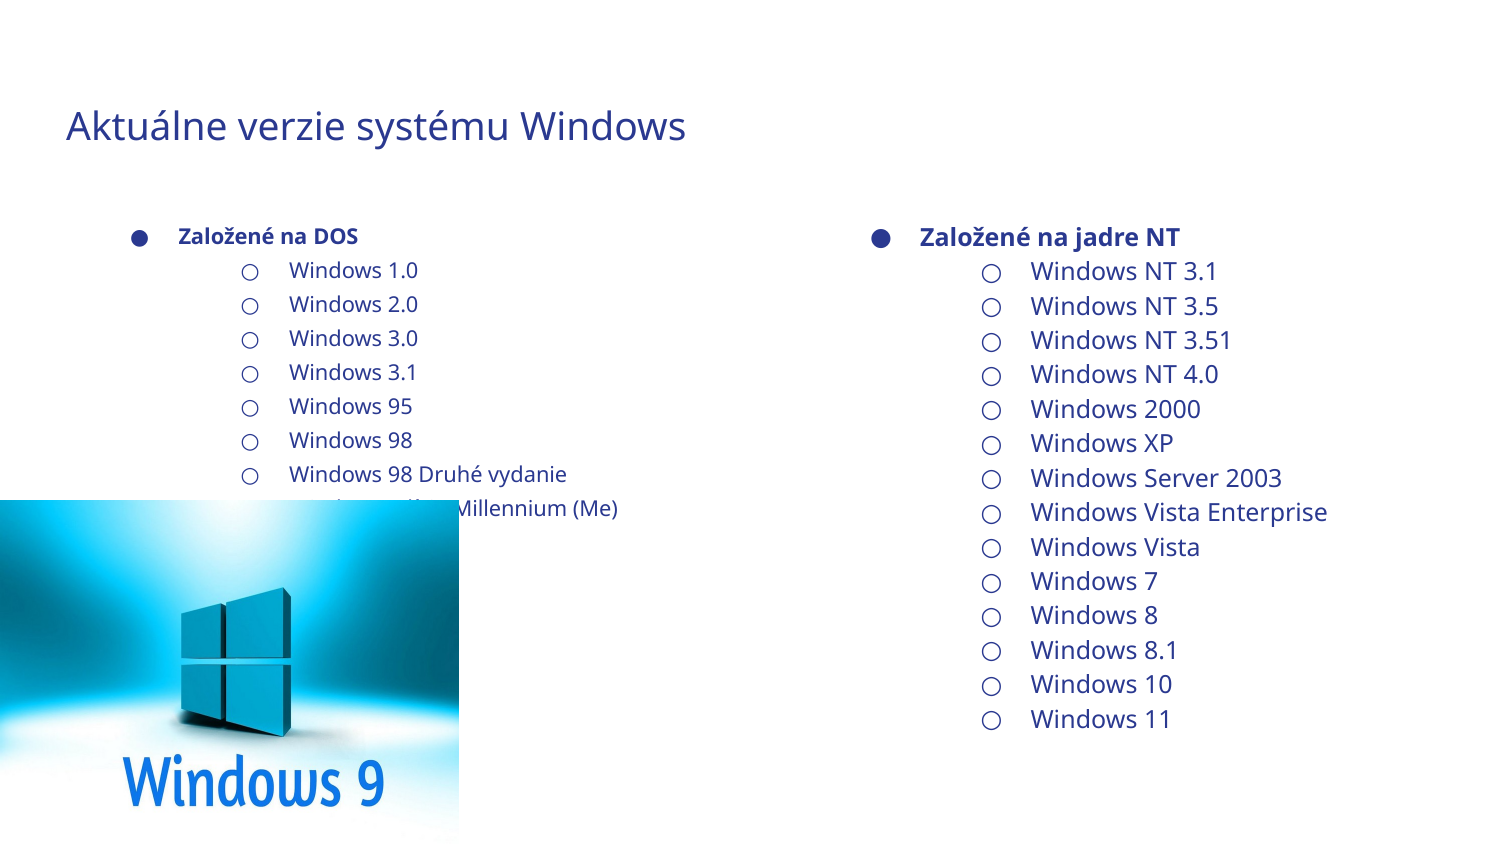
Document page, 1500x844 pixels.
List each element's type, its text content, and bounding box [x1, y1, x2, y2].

title Aktuálne verzie systému Windows [51, 67, 1449, 167]
list Založené na DOS Windows 1.0 Windows 2.0 Windows 3.0 Windows 3.1 Windows 95 Windows 98 Windows 98 Druhé vydanie Windows Edícia Millennium (Me) [51, 201, 708, 750]
list Založené na jadre NT Windows NT 3.1 Windows NT 3.5 Windows NT 3.51 Windows NT 4.0 Windows 2000 Windows XP Windows Server 2003 Windows Vista Enterprise Windows Vista Windows 7 Windows 8 Windows 8.1 Windows 10 Windows 11 [792, 201, 1449, 750]
picture [0, 500, 459, 844]
